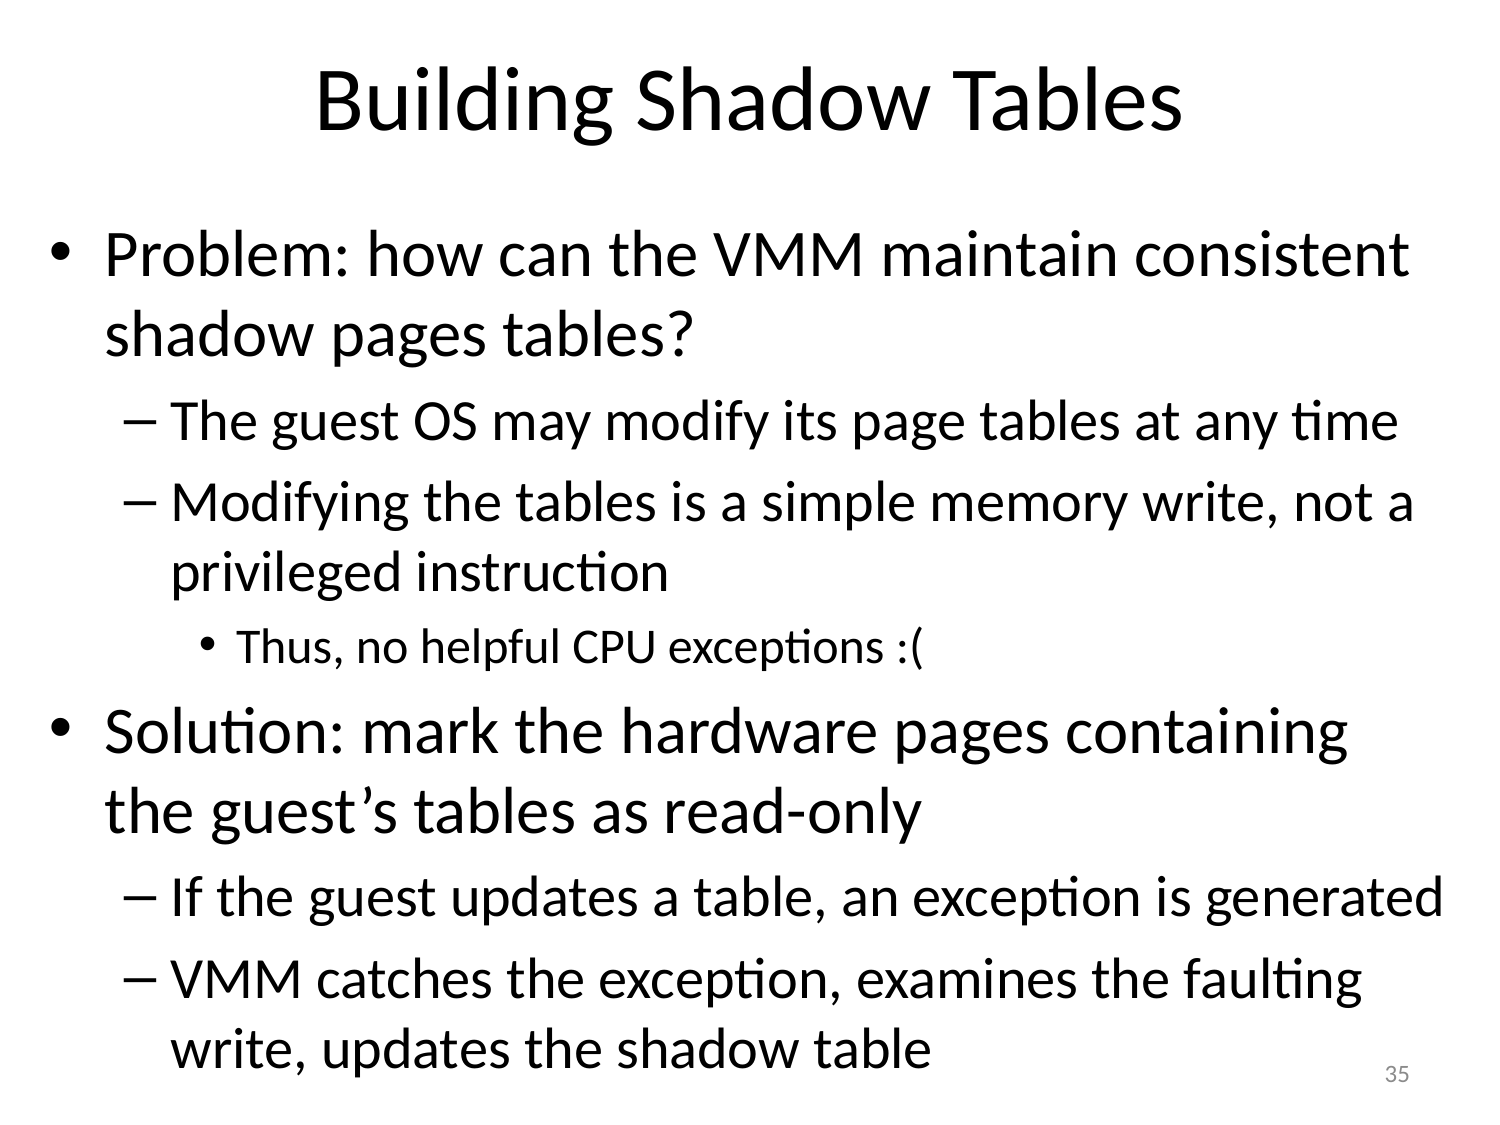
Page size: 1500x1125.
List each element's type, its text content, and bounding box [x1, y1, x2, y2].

slide_number <number> [1074, 1042, 1425, 1103]
title Building Shadow Tables [75, 0, 1425, 188]
list Problem: how can the VMM maintain consistent shadow pages tables? The guest OS may modify its page tables at any time Modifying the tables is a simple memory write, not a privileged instruction Thus, no helpful CPU exceptions :( Solution: mark the hardware pages containing the guest’s tables as read-only If the guest updates a table, an exception is generated VMM catches the exception, examines the faulting write, updates the shadow table [33, 202, 1467, 1125]
